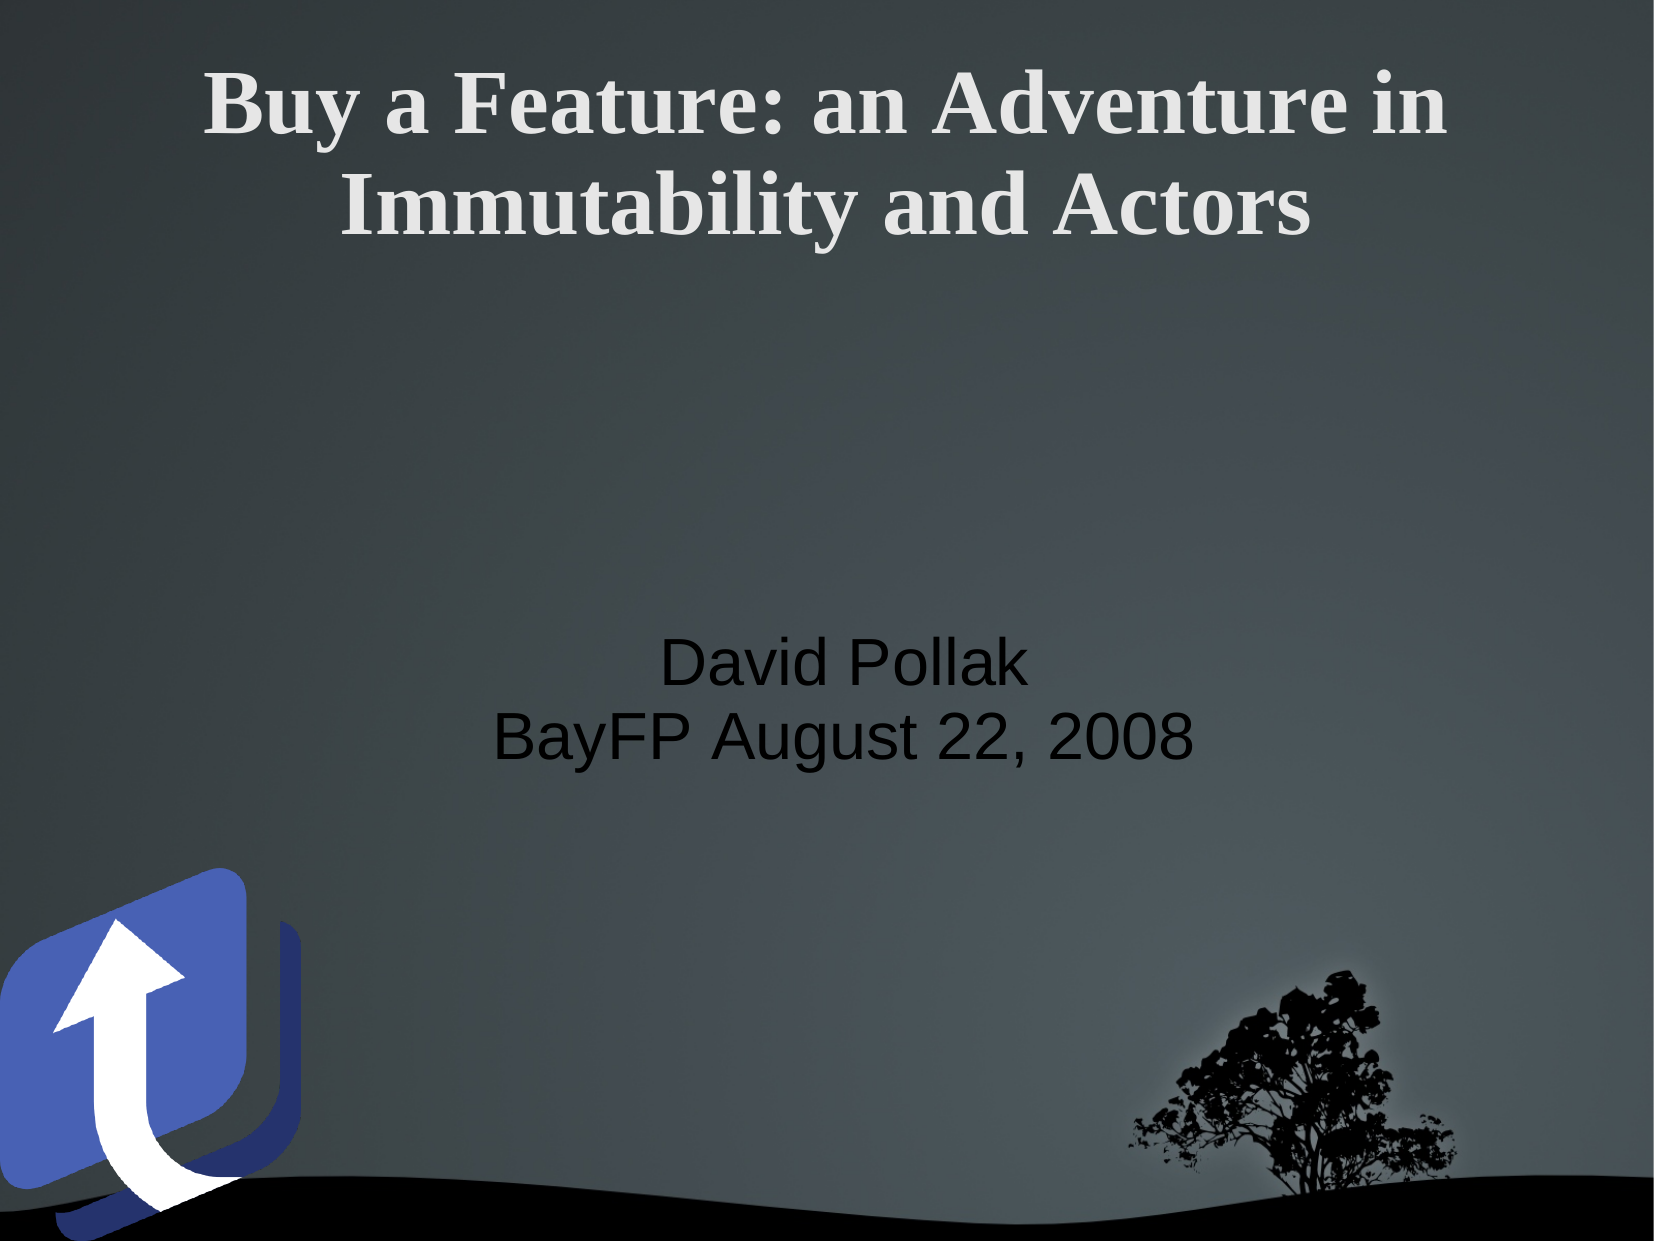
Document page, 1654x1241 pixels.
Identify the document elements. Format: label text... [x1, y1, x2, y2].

subtitle David Pollak BayFP August 22, 2008 [82, 290, 1571, 1109]
picture [0, 0, 1654, 1241]
title Buy a Feature: an Adventure in Immutability and Actors [82, 33, 1571, 273]
